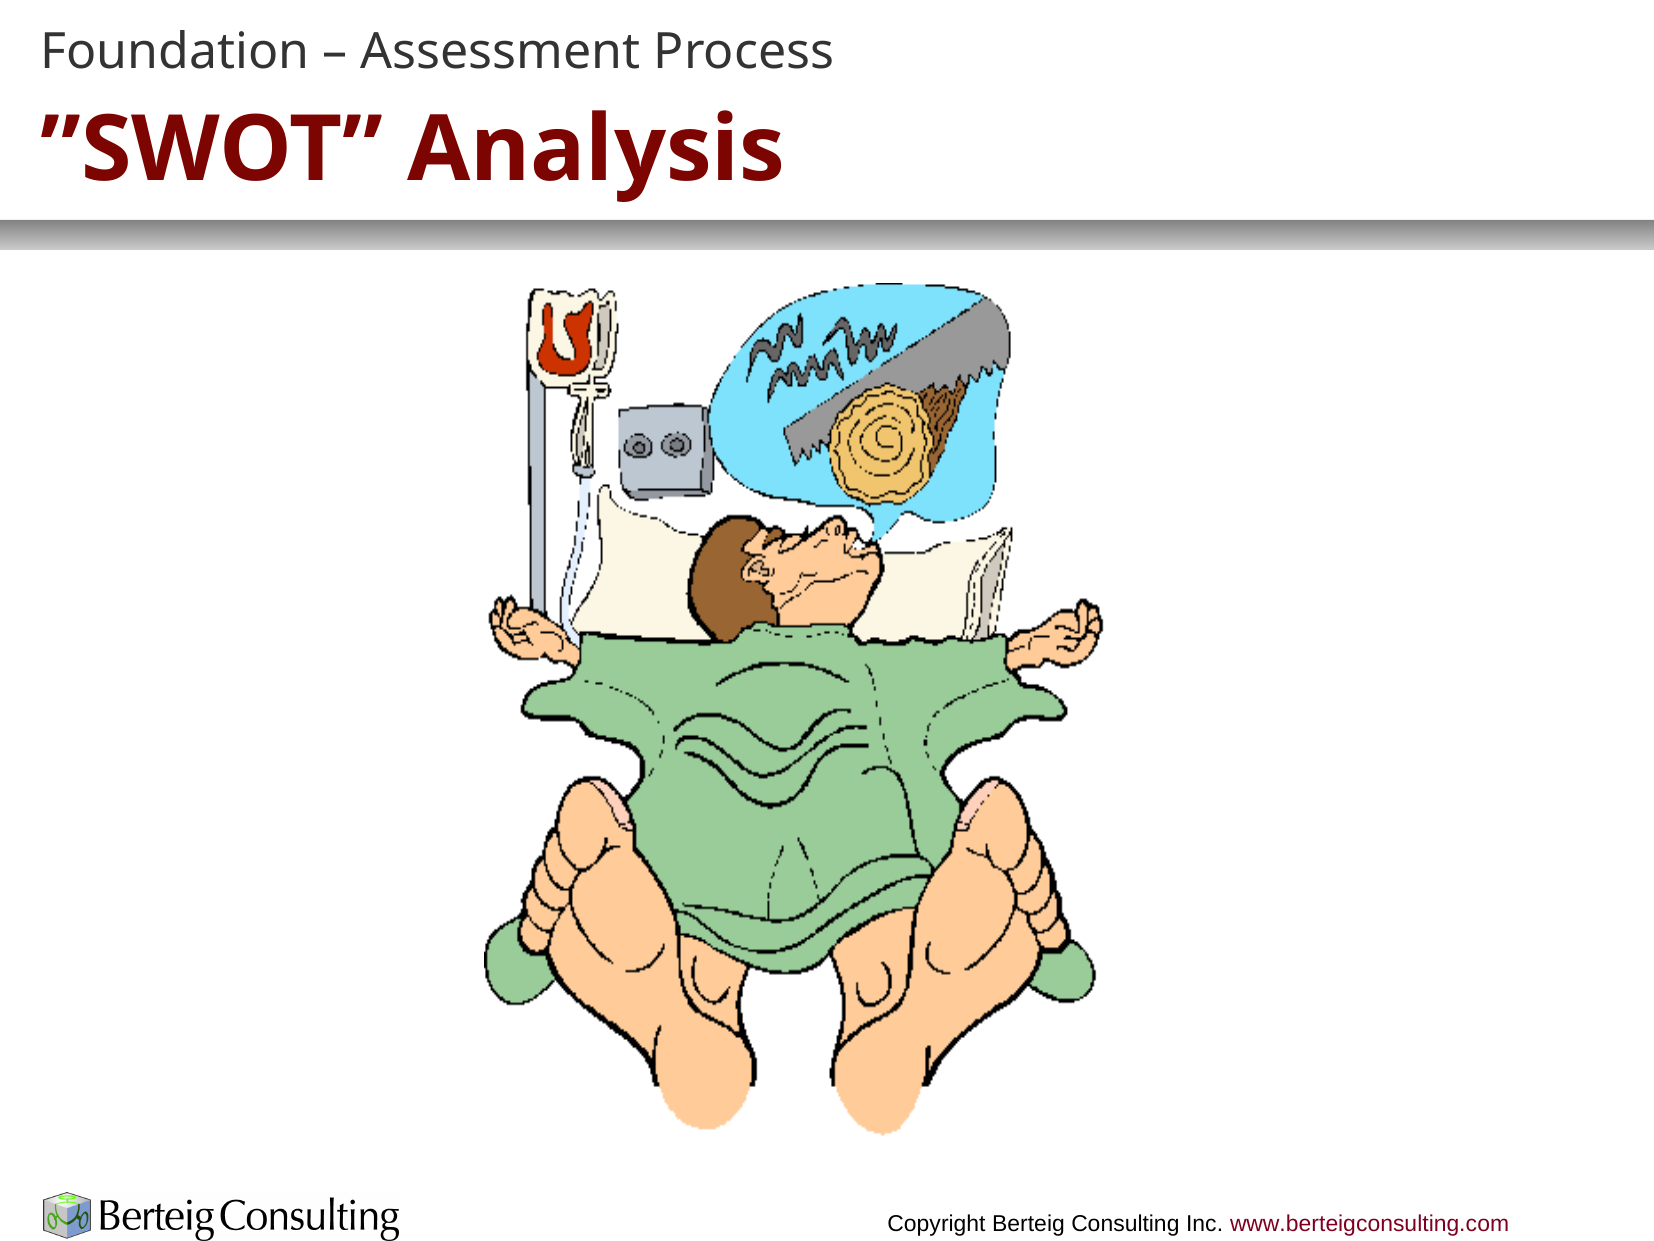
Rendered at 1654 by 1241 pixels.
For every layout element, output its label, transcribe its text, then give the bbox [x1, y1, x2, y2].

title Foundation – Assessment Process ”SWOT” Analysis [40, 0, 1654, 226]
text_box Copyright Berteig Consulting Inc. www.berteigconsulting.com [887, 1211, 1654, 1237]
text_box [0, 219, 1654, 250]
picture [484, 283, 1105, 1140]
picture [43, 1192, 399, 1241]
